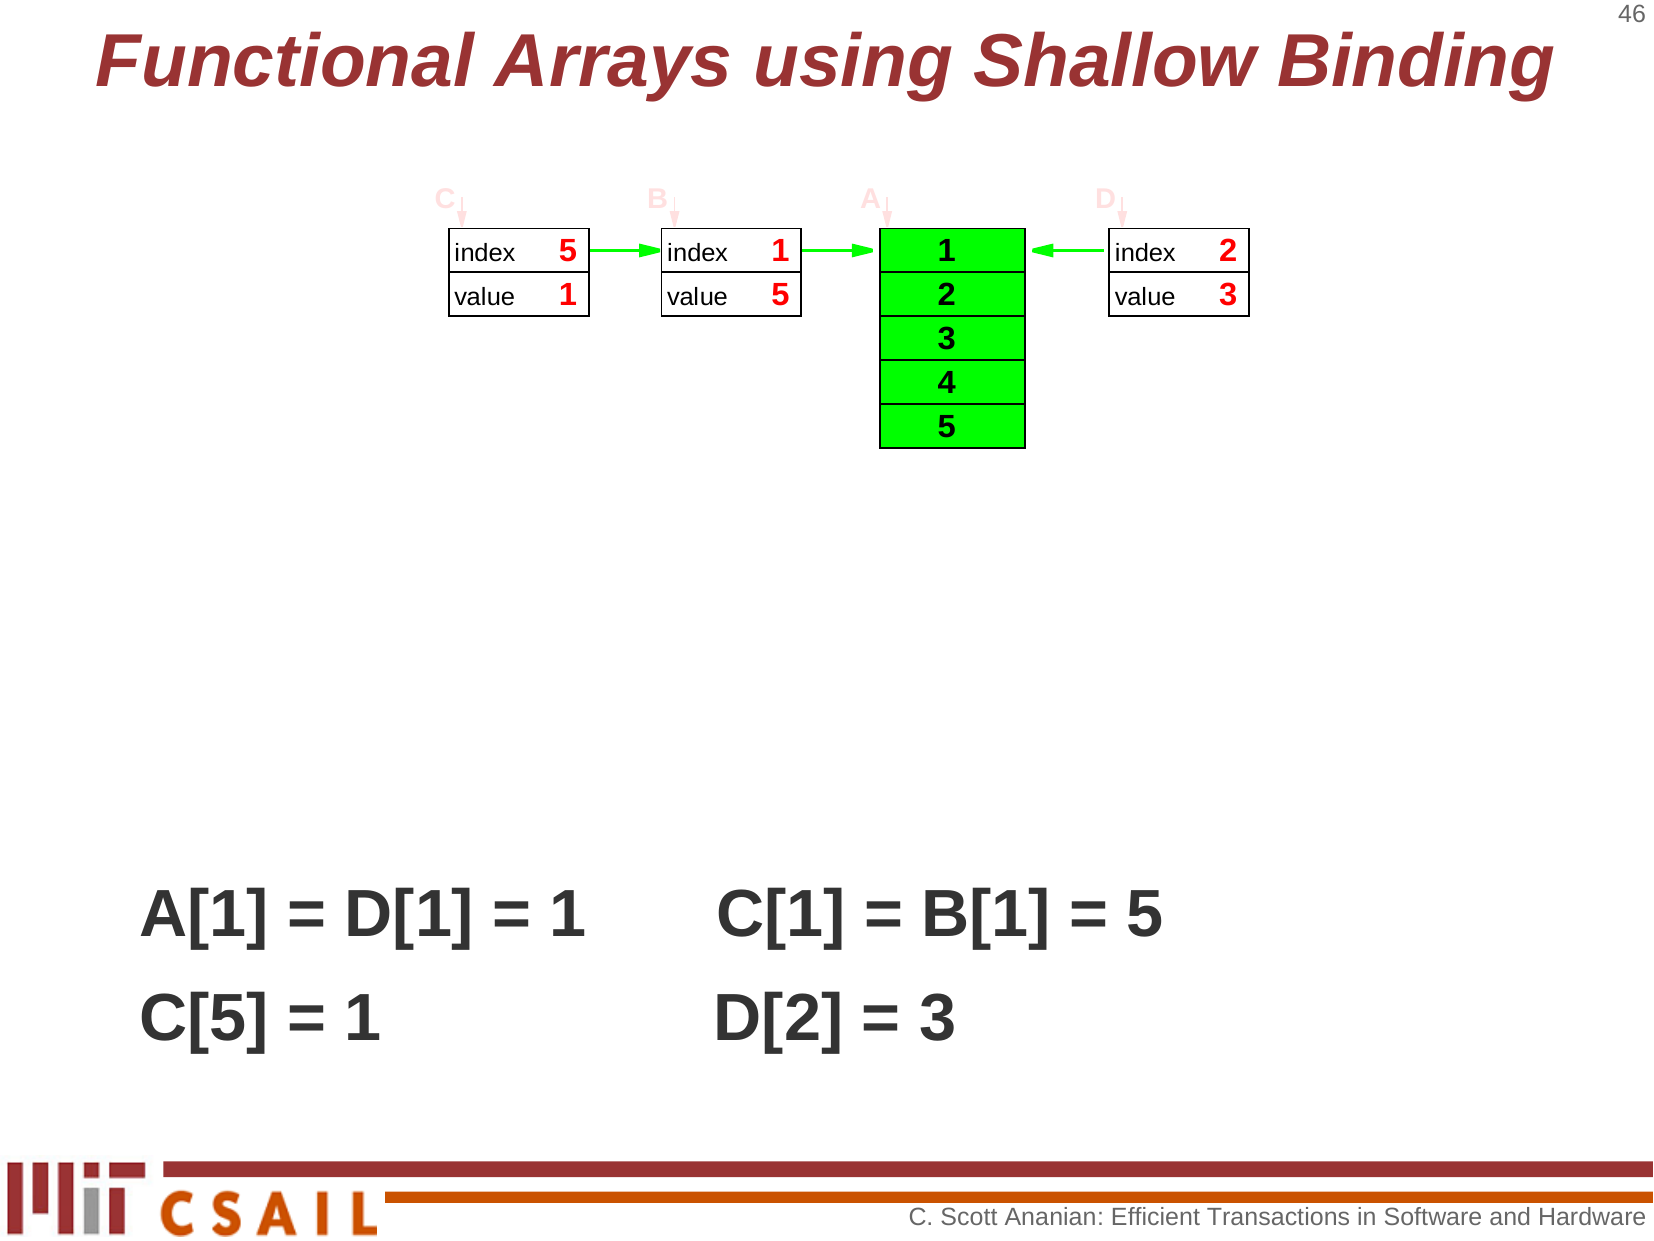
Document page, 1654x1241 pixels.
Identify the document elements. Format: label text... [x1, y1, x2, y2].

list A[1] = D[1] = 1 C[1] = B[1] = 5 C[5] = 1 D[2] = 3 [121, 875, 1561, 1133]
picture [421, 175, 1278, 476]
title Functional Arrays using Shallow Binding [0, 0, 1653, 121]
picture [0, 1155, 377, 1237]
